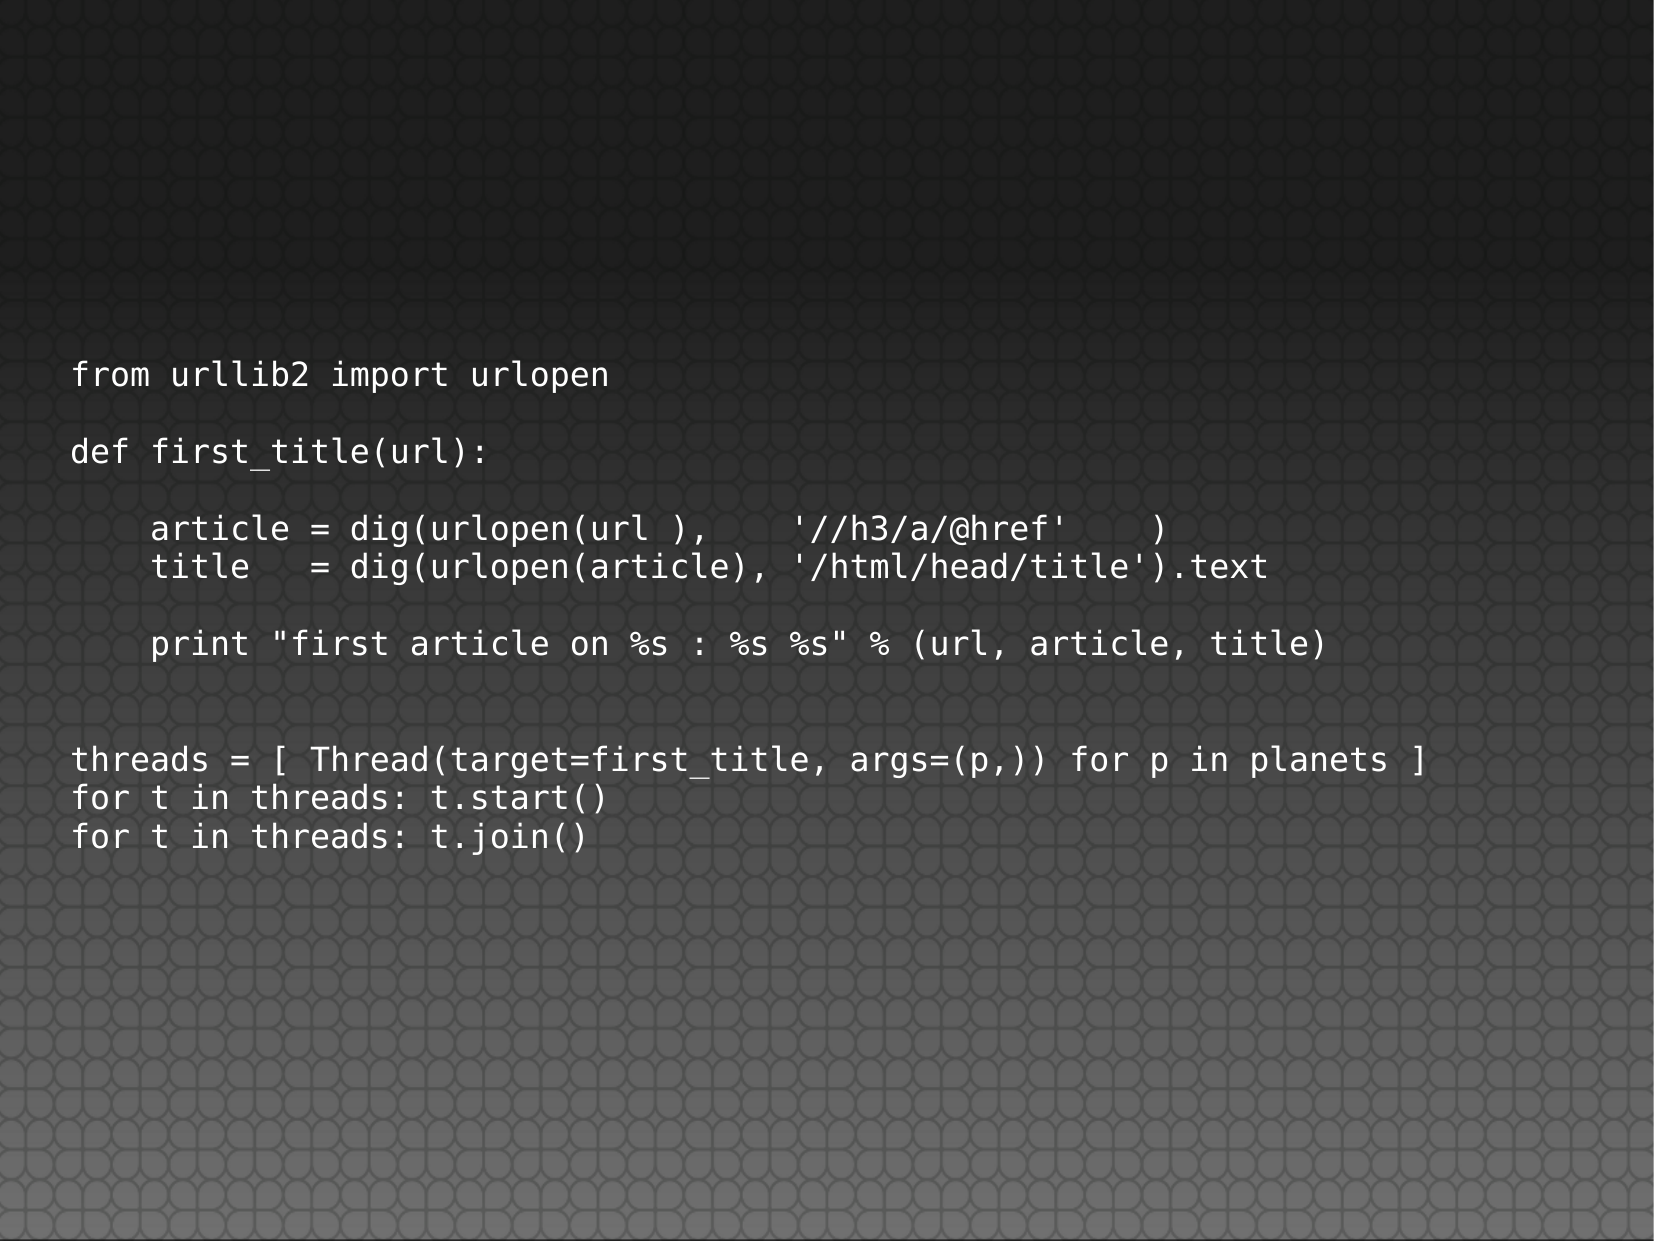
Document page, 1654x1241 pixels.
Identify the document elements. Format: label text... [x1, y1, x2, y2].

picture [0, 0, 1654, 1241]
title from urllib2 import urlopen def first_title(url): article = dig(urlopen(url ), '//h3/a/@href' ) title = dig(urlopen(article), '/html/head/title').text print "first article on %s : %s %s" % (url, article, title) threads = [ Thread(target=first_title, args=(p,)) for p in planets ] for t in threads: t.start() for t in threads: t.join() [70, 242, 1592, 1008]
